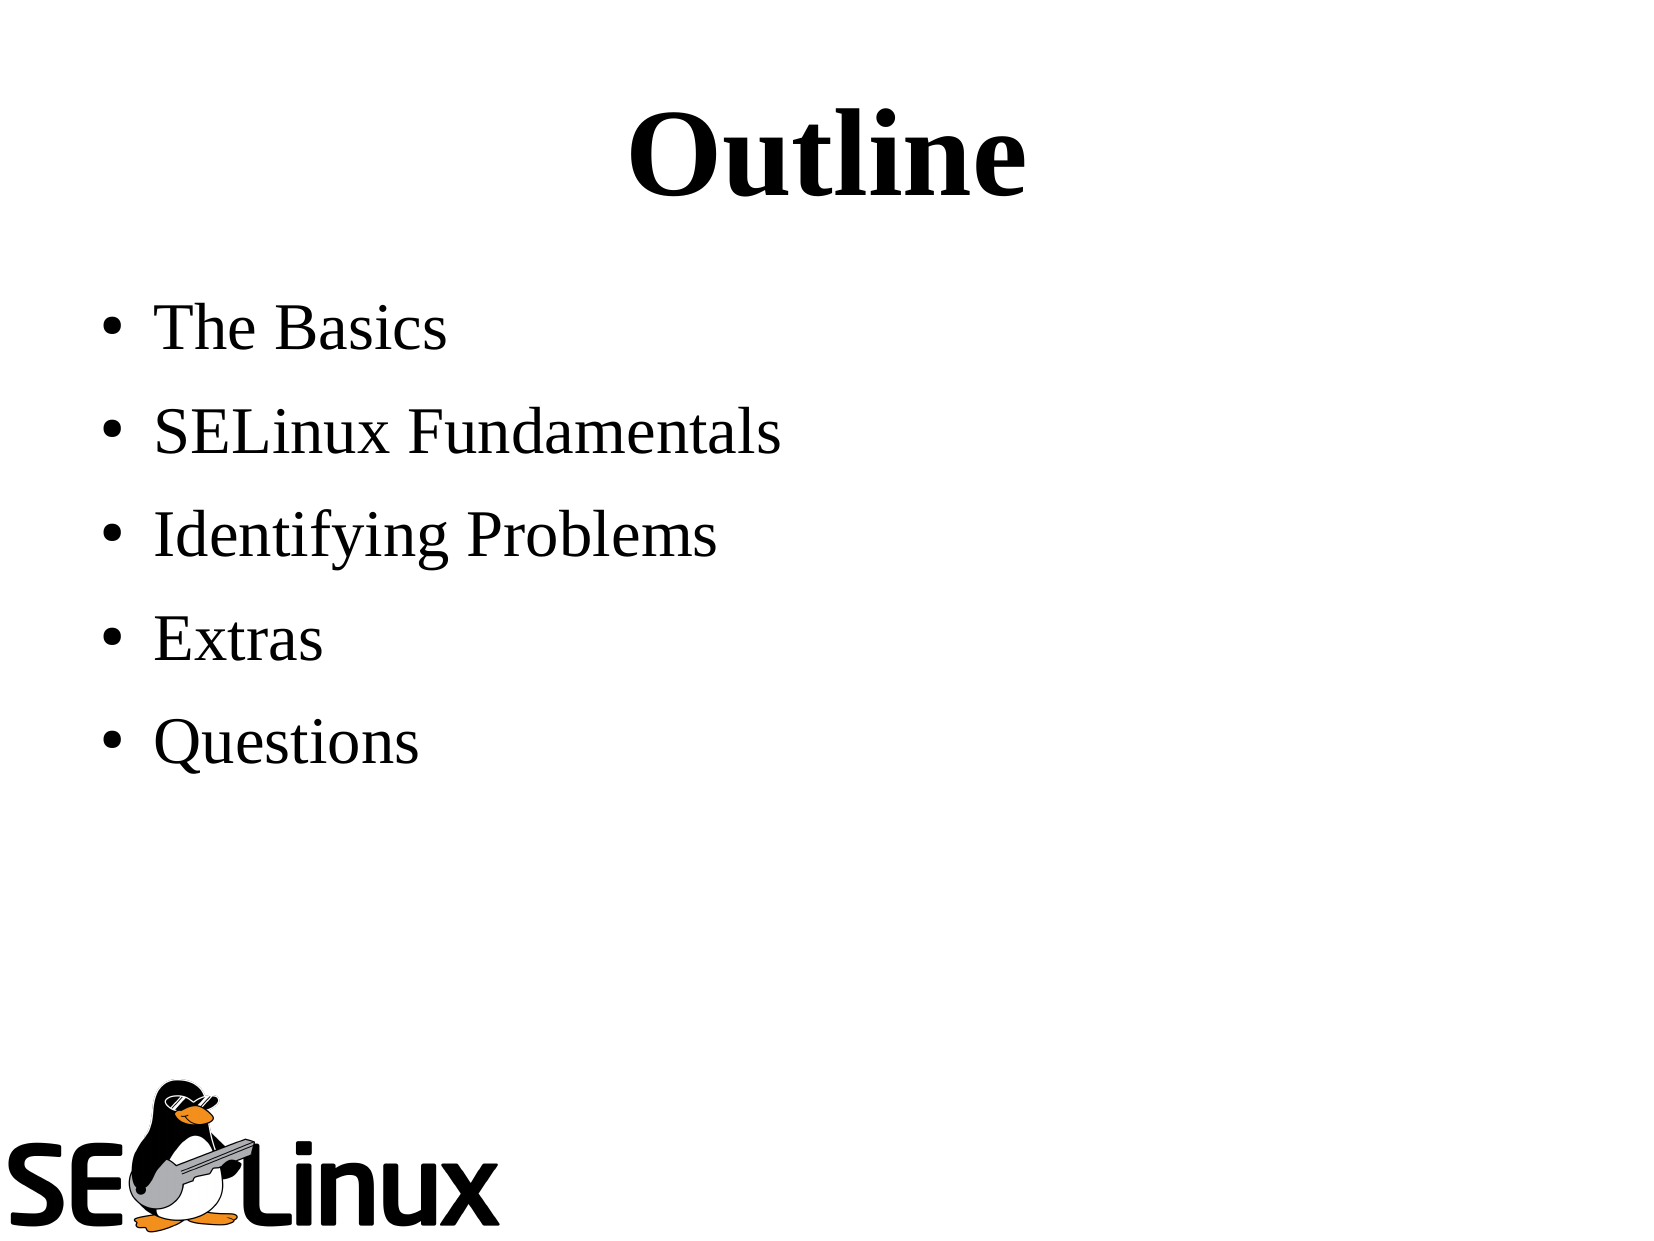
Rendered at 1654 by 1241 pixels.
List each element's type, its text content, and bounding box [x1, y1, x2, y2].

list The Basics SELinux Fundamentals Identifying Problems Extras Questions [82, 290, 1571, 1010]
title Outline [82, 49, 1571, 257]
picture [0, 919, 526, 1241]
